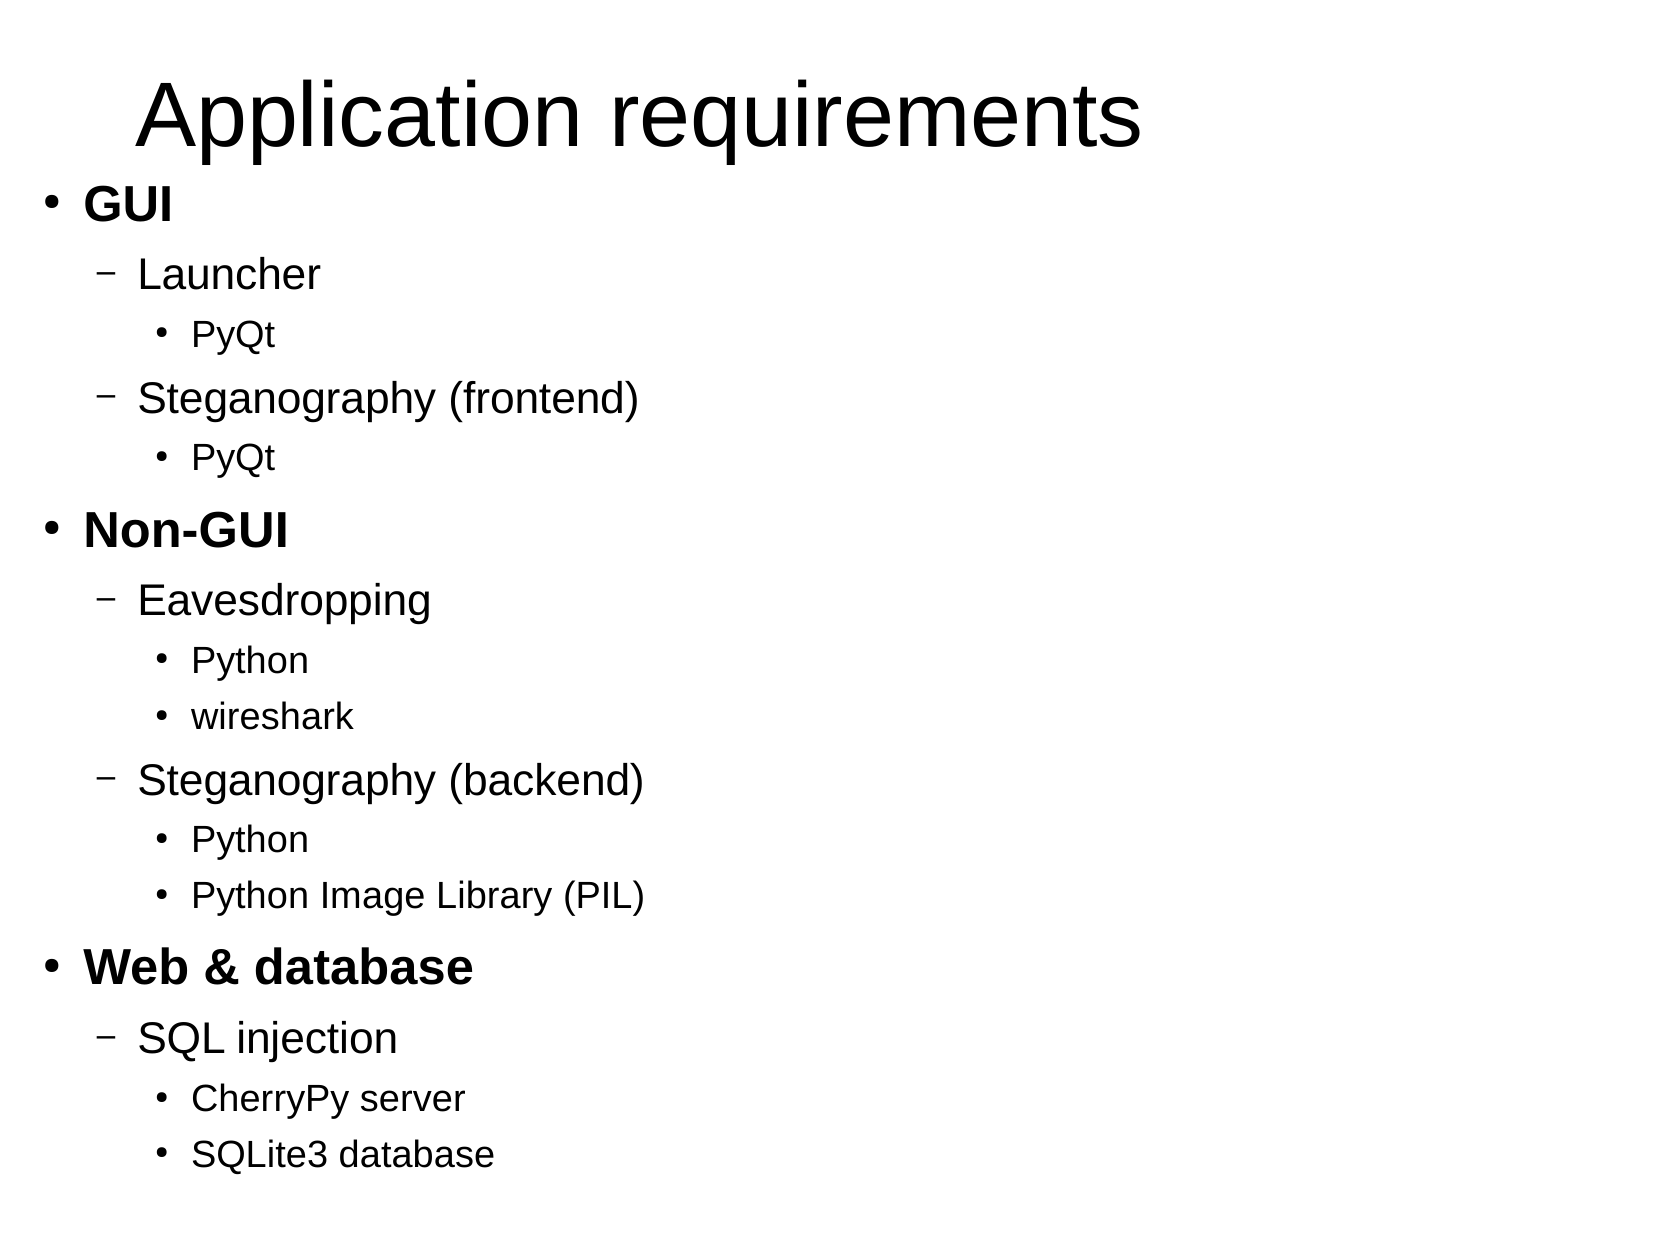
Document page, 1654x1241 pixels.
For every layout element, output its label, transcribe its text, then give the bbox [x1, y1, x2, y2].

list GUI Launcher PyQt Steganography (frontend) PyQt Non-GUI Eavesdropping Python wireshark Steganography (backend) Python Python Image Library (PIL) Web & database SQL injection CherryPy server SQLite3 database [29, 175, 1518, 1180]
title Application requirements [135, 49, 1571, 181]
